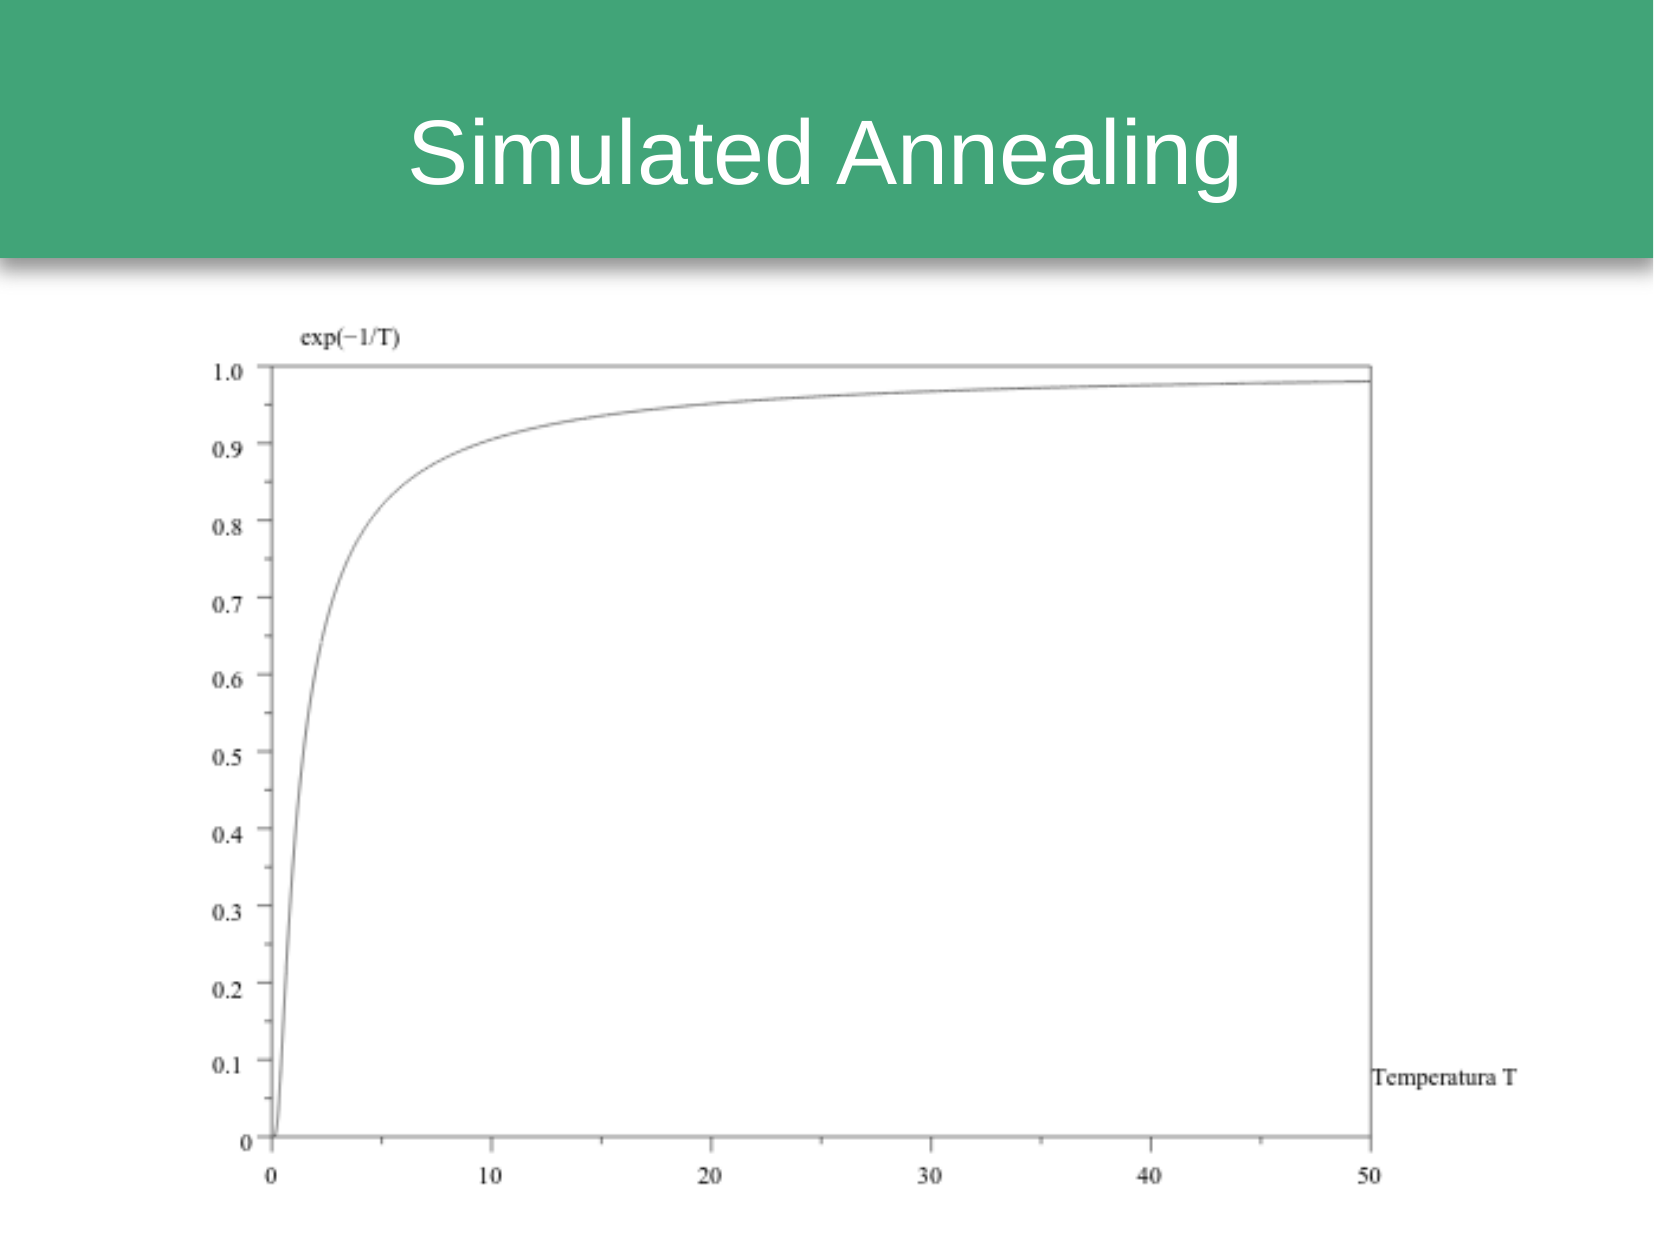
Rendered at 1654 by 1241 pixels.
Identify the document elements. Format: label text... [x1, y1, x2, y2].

title Simulated Annealing [82, 49, 1571, 257]
picture [0, 0, 1654, 1241]
